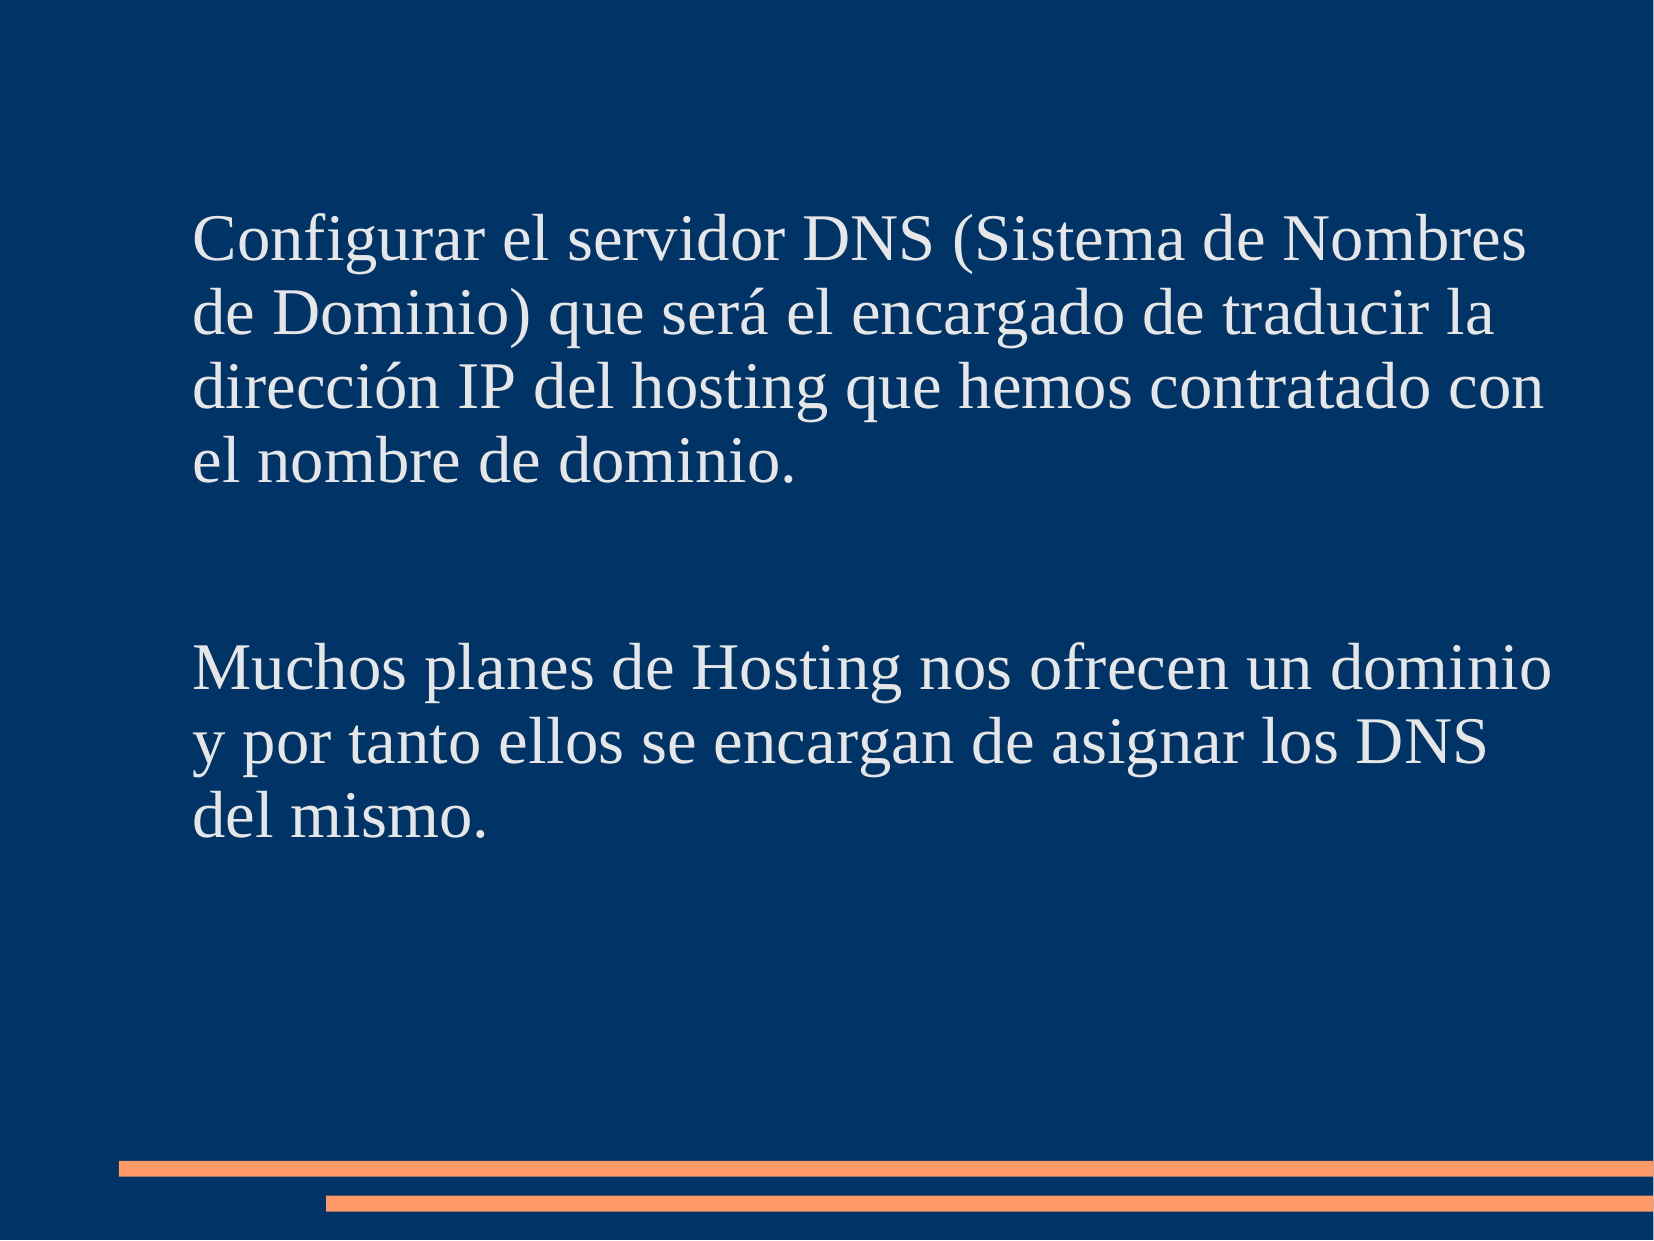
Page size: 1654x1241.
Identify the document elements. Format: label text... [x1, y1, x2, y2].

list Configurar el servidor DNS (Sistema de Nombres de Dominio) que será el encargado de traducir la dirección IP del hosting que hemos contratado con el nombre de dominio. Muchos planes de Hosting nos ofrecen un dominio y por tanto ellos se encargan de asignar los DNS del mismo. [121, 200, 1561, 1011]
